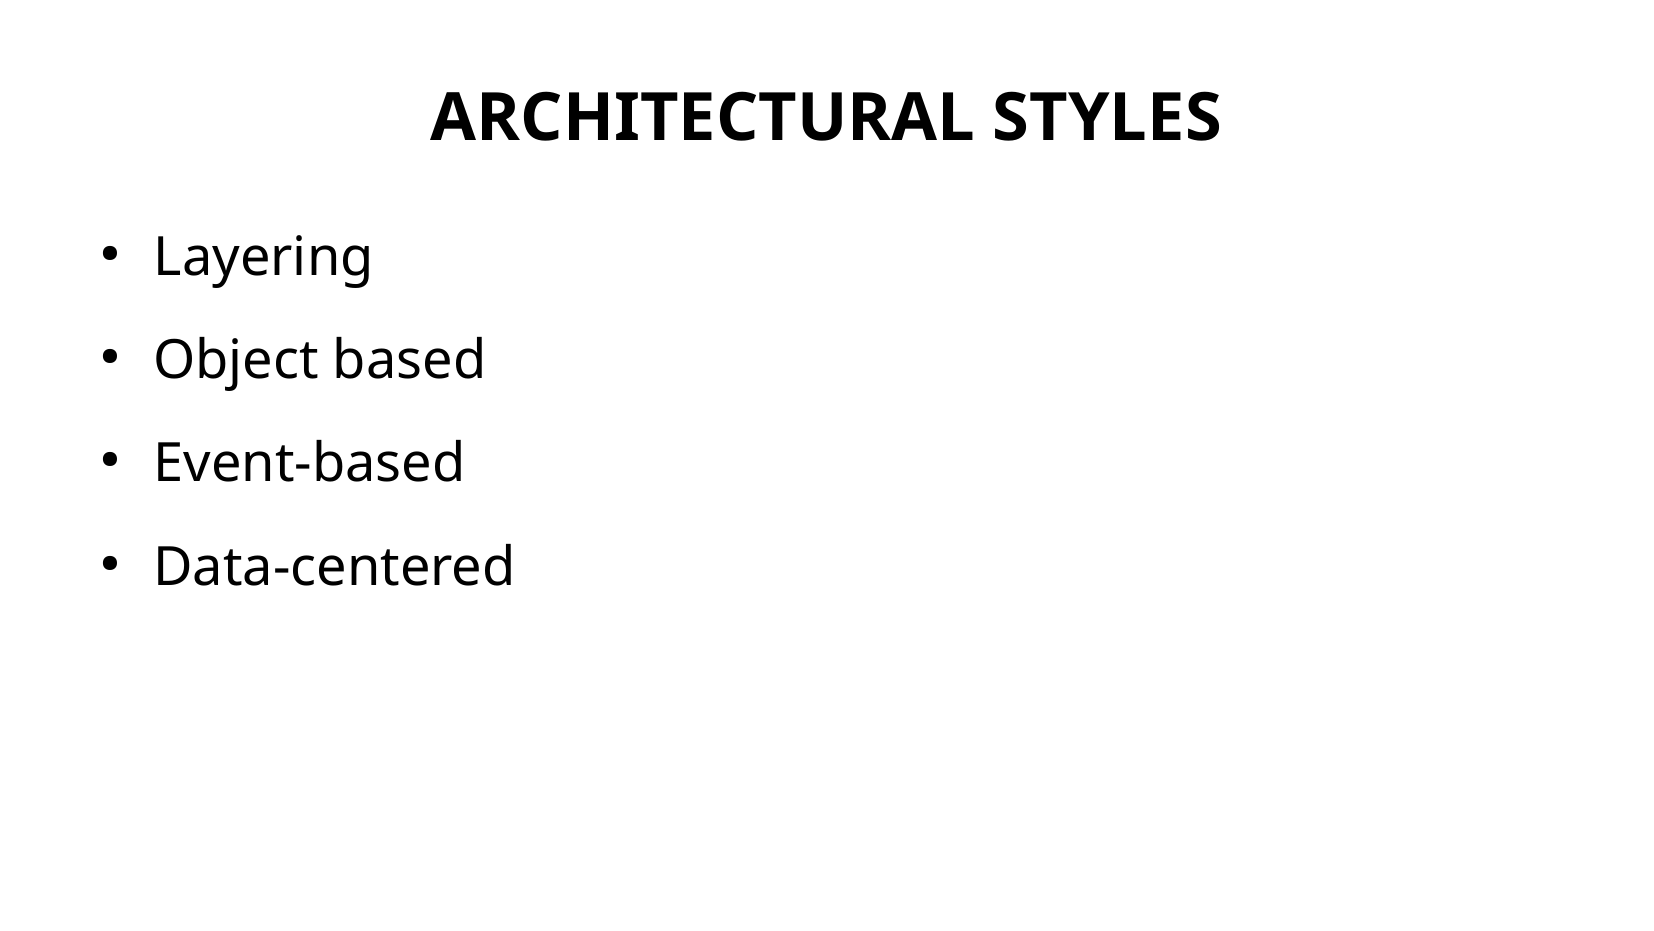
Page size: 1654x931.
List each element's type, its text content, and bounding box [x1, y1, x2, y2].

title ARCHITECTURAL STYLES [82, 36, 1571, 193]
list Layering Object based Event-based Data-centered [82, 217, 1571, 757]
